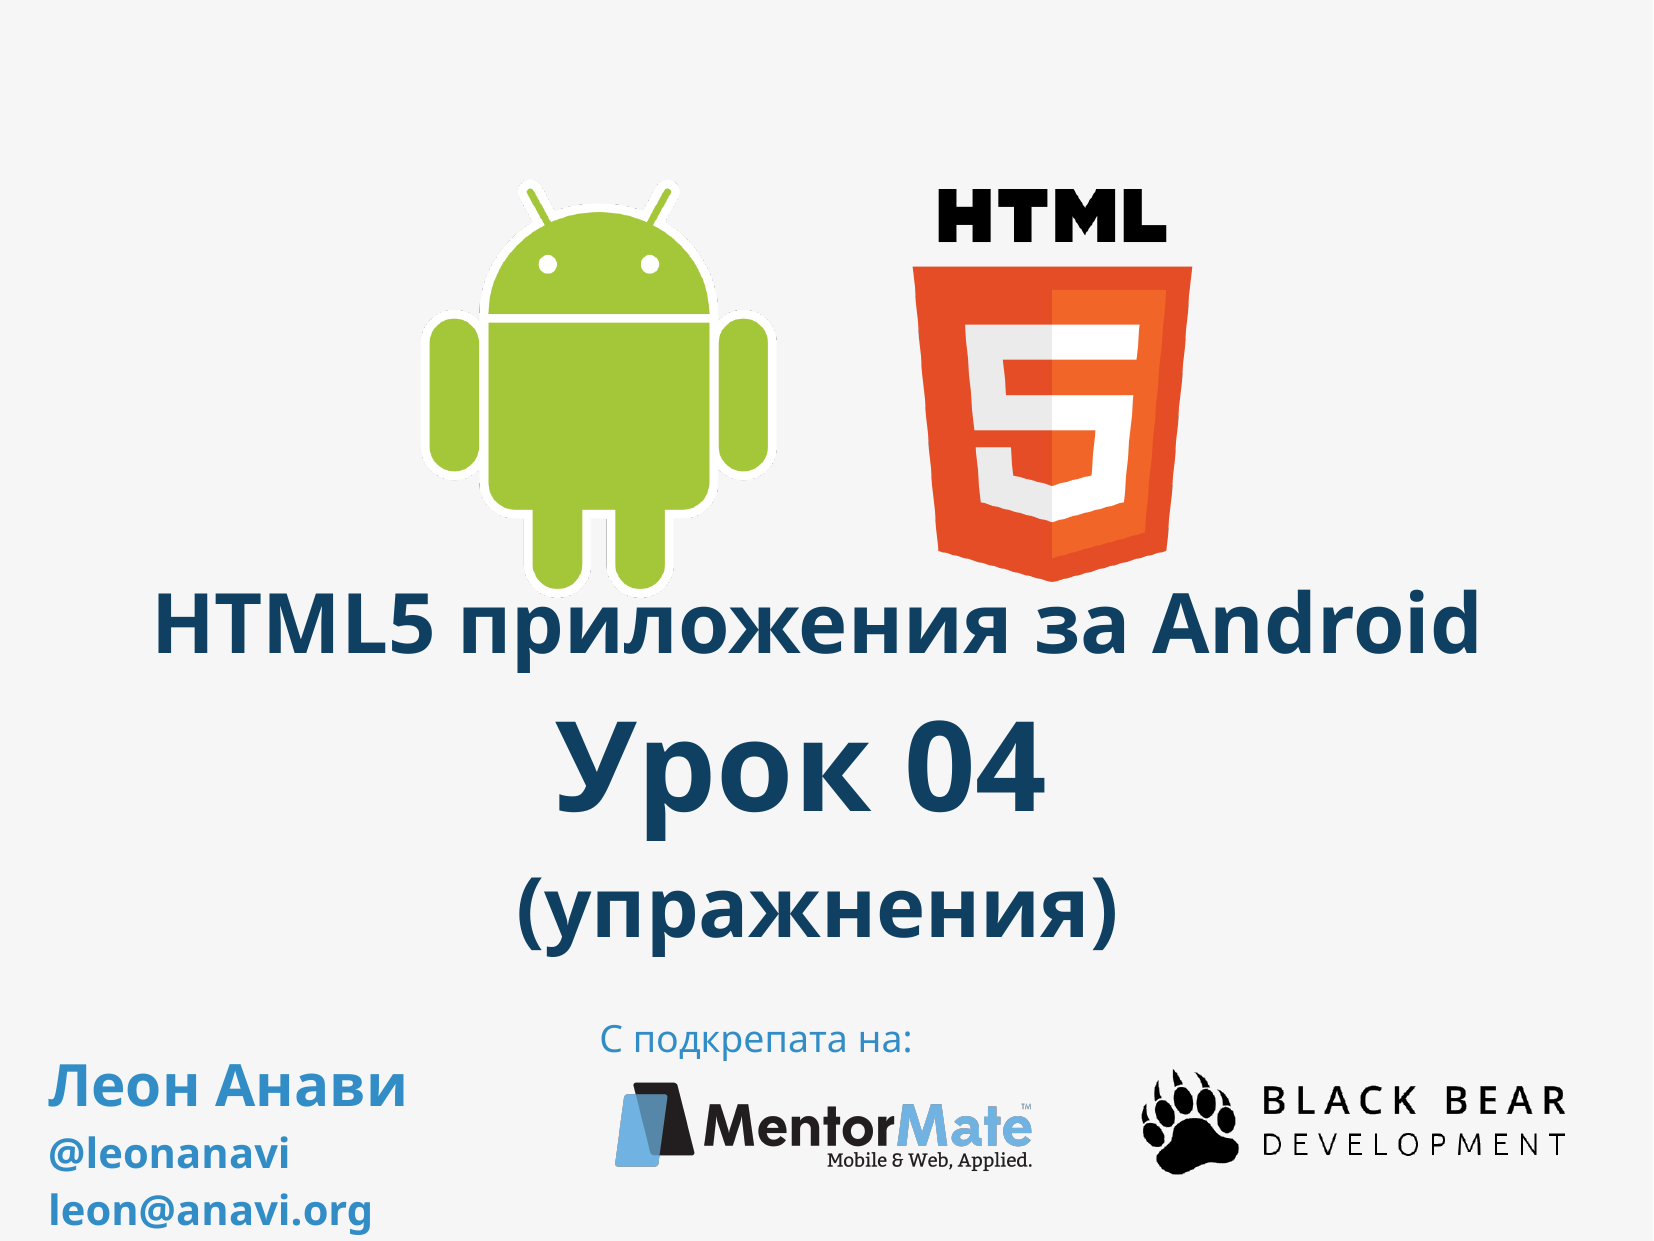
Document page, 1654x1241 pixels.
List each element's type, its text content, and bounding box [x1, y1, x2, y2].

picture [420, 179, 777, 598]
text_box Леон Анави @leonanavi leon@anavi.org [33, 1037, 409, 1219]
title HTML5 приложения за Android Урок 04 (упражнения) [105, 553, 1531, 973]
picture [855, 189, 1249, 582]
picture [1121, 1042, 1585, 1201]
picture [610, 1077, 1036, 1176]
text_box С подкрепата на: [584, 1005, 912, 1064]
